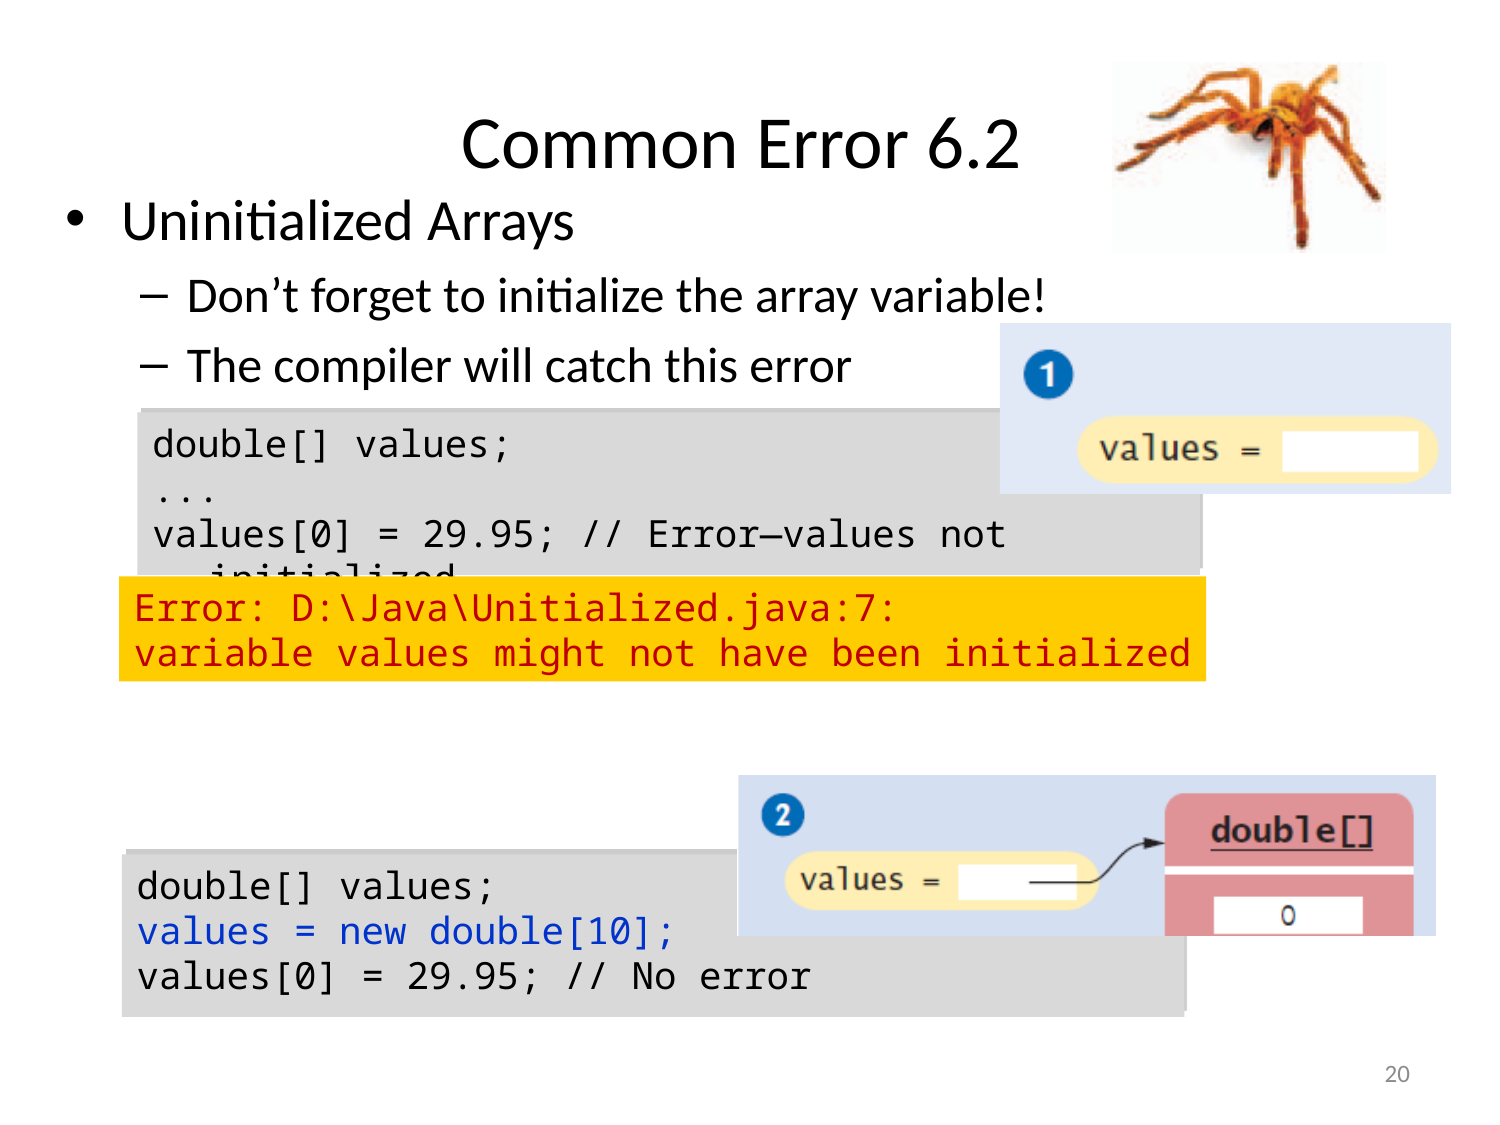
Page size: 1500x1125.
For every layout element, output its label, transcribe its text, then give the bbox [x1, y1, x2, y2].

text_box double[] values; values = new double[10]; values[0] = 29.95; // No error [121, 854, 1185, 1017]
list Uninitialized Arrays Don’t forget to initialize the array variable! The compiler will catch this error [50, 174, 1450, 400]
text_box Error: D:\Java\Unitialized.java:7: variable values might not have been initialized [119, 576, 1207, 682]
picture [1112, 62, 1386, 174]
title Common Error 6.2 [75, 45, 1425, 174]
picture [999, 323, 1452, 494]
picture [737, 775, 1436, 936]
slide_number <number> [1074, 1042, 1425, 1103]
text_box double[] values; ... values[0] = 29.95; // Error—values not initialized [137, 412, 1200, 575]
